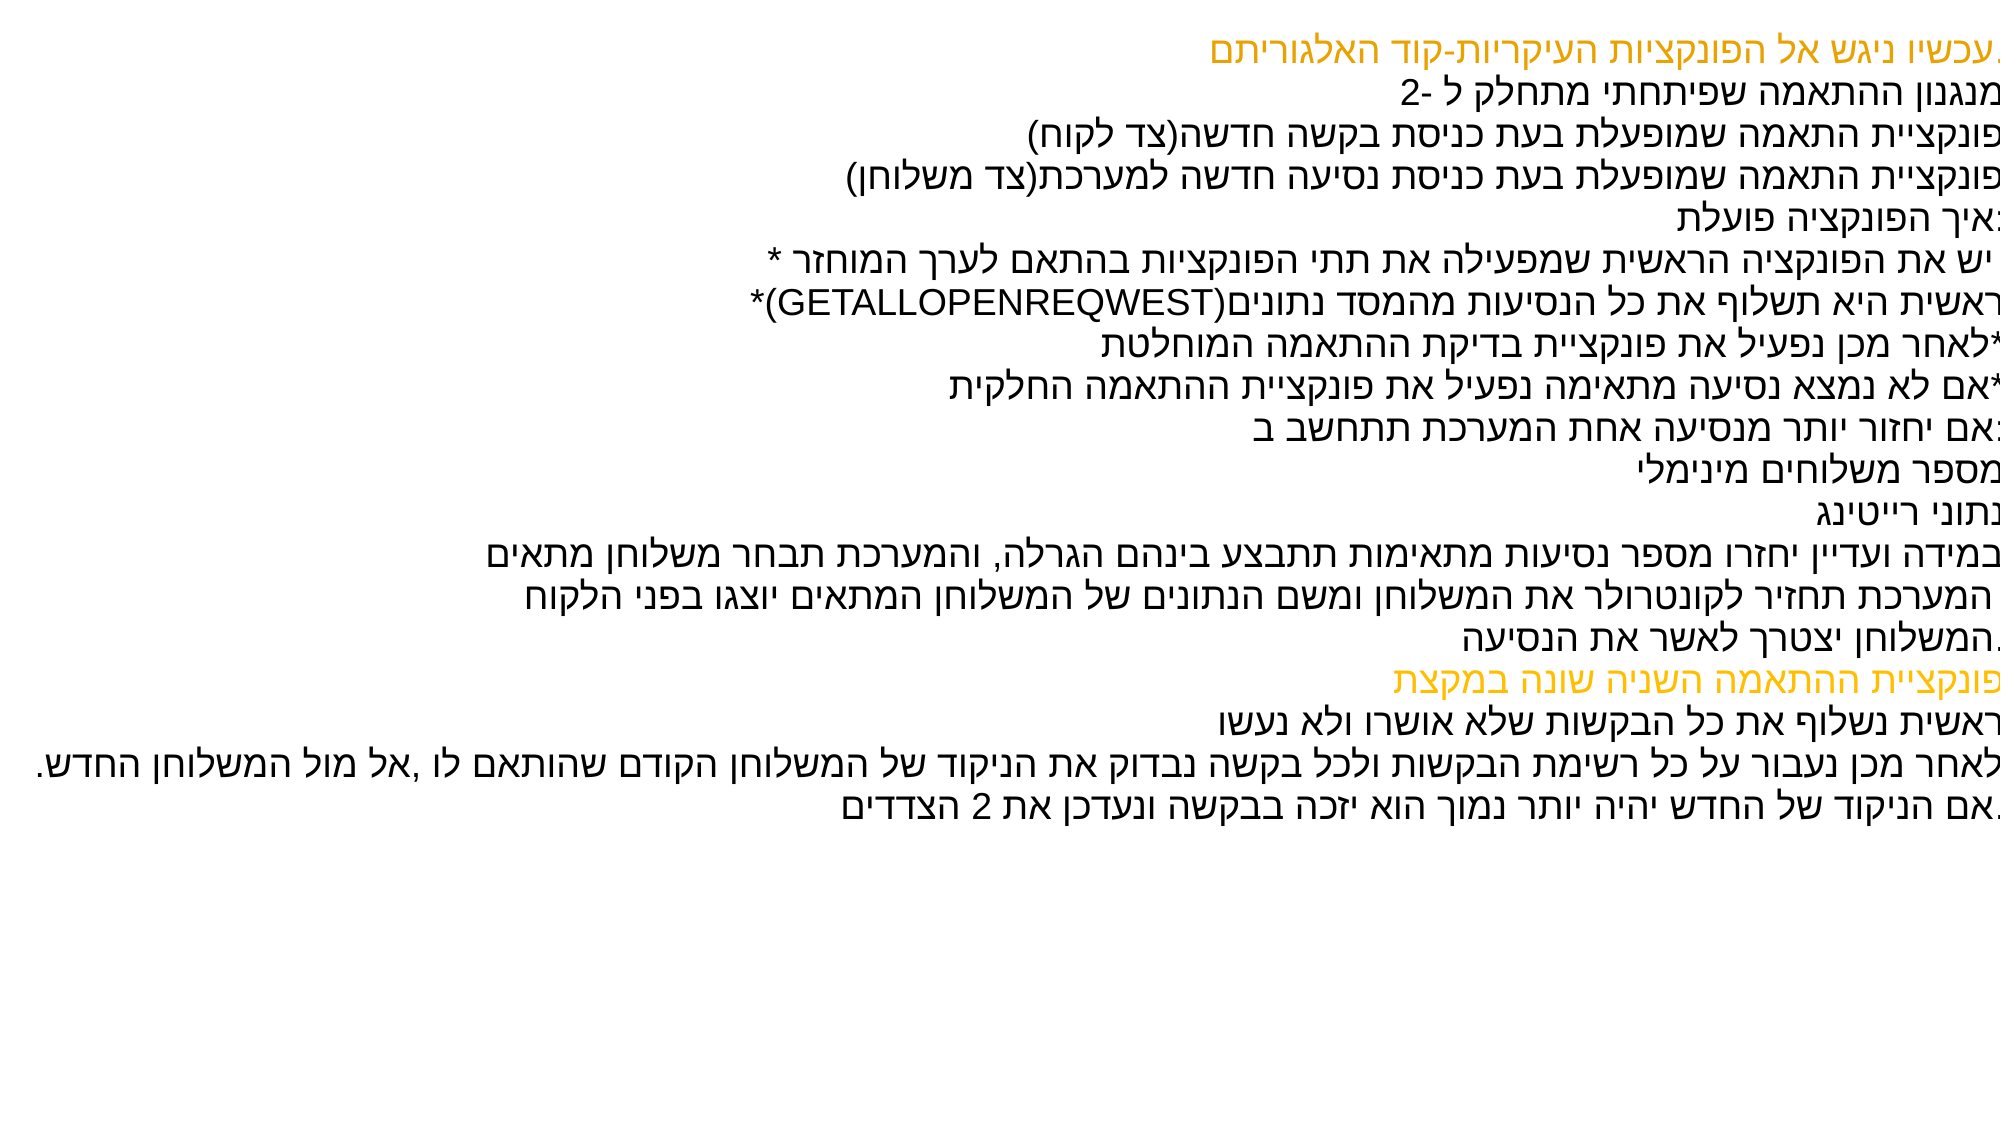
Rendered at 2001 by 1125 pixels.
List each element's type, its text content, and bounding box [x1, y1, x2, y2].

text_box עכשיו ניגש אל הפונקציות העיקריות-קוד האלגוריתם. מנגנון ההתאמה שפיתחתי מתחלק ל -2 פונקציית התאמה שמופעלת בעת כניסת בקשה חדשה(צד לקוח) פונקציית התאמה שמופעלת בעת כניסת נסיעה חדשה למערכת(צד משלוחן) איך הפונקציה פועלת: * יש את הפונקציה הראשית שמפעילה את תתי הפונקציות בהתאם לערך המוחזר *(GETALLOPENREQWEST)ראשית היא תשלוף את כל הנסיעות מהמסד נתונים לאחר מכן נפעיל את פונקציית בדיקת ההתאמה המוחלטת* אם לא נמצא נסיעה מתאימה נפעיל את פונקציית ההתאמה החלקית* אם יחזור יותר מנסיעה אחת המערכת תתחשב ב: מספר משלוחים מינימלי נתוני רייטינג במידה ועדיין יחזרו מספר נסיעות מתאימות תתבצע בינהם הגרלה, והמערכת תבחר משלוחן מתאים המערכת תחזיר לקונטרולר את המשלוחן ומשם הנתונים של המשלוחן המתאים יוצגו בפני הלקוח המשלוחן יצטרך לאשר את הנסיעה. פונקציית ההתאמה השניה שונה במקצת ראשית נשלוף את כל הבקשות שלא אושרו ולא נעשו לאחר מכן נעבור על כל רשימת הבקשות ולכל בקשה נבדוק את הניקוד של המשלוחן הקודם שהותאם לו ,אל מול המשלוחן החדש. אם הניקוד של החדש יהיה יותר נמוך הוא יזכה בבקשה ונעדכן את 2 הצדדים. [0, 22, 2000, 919]
